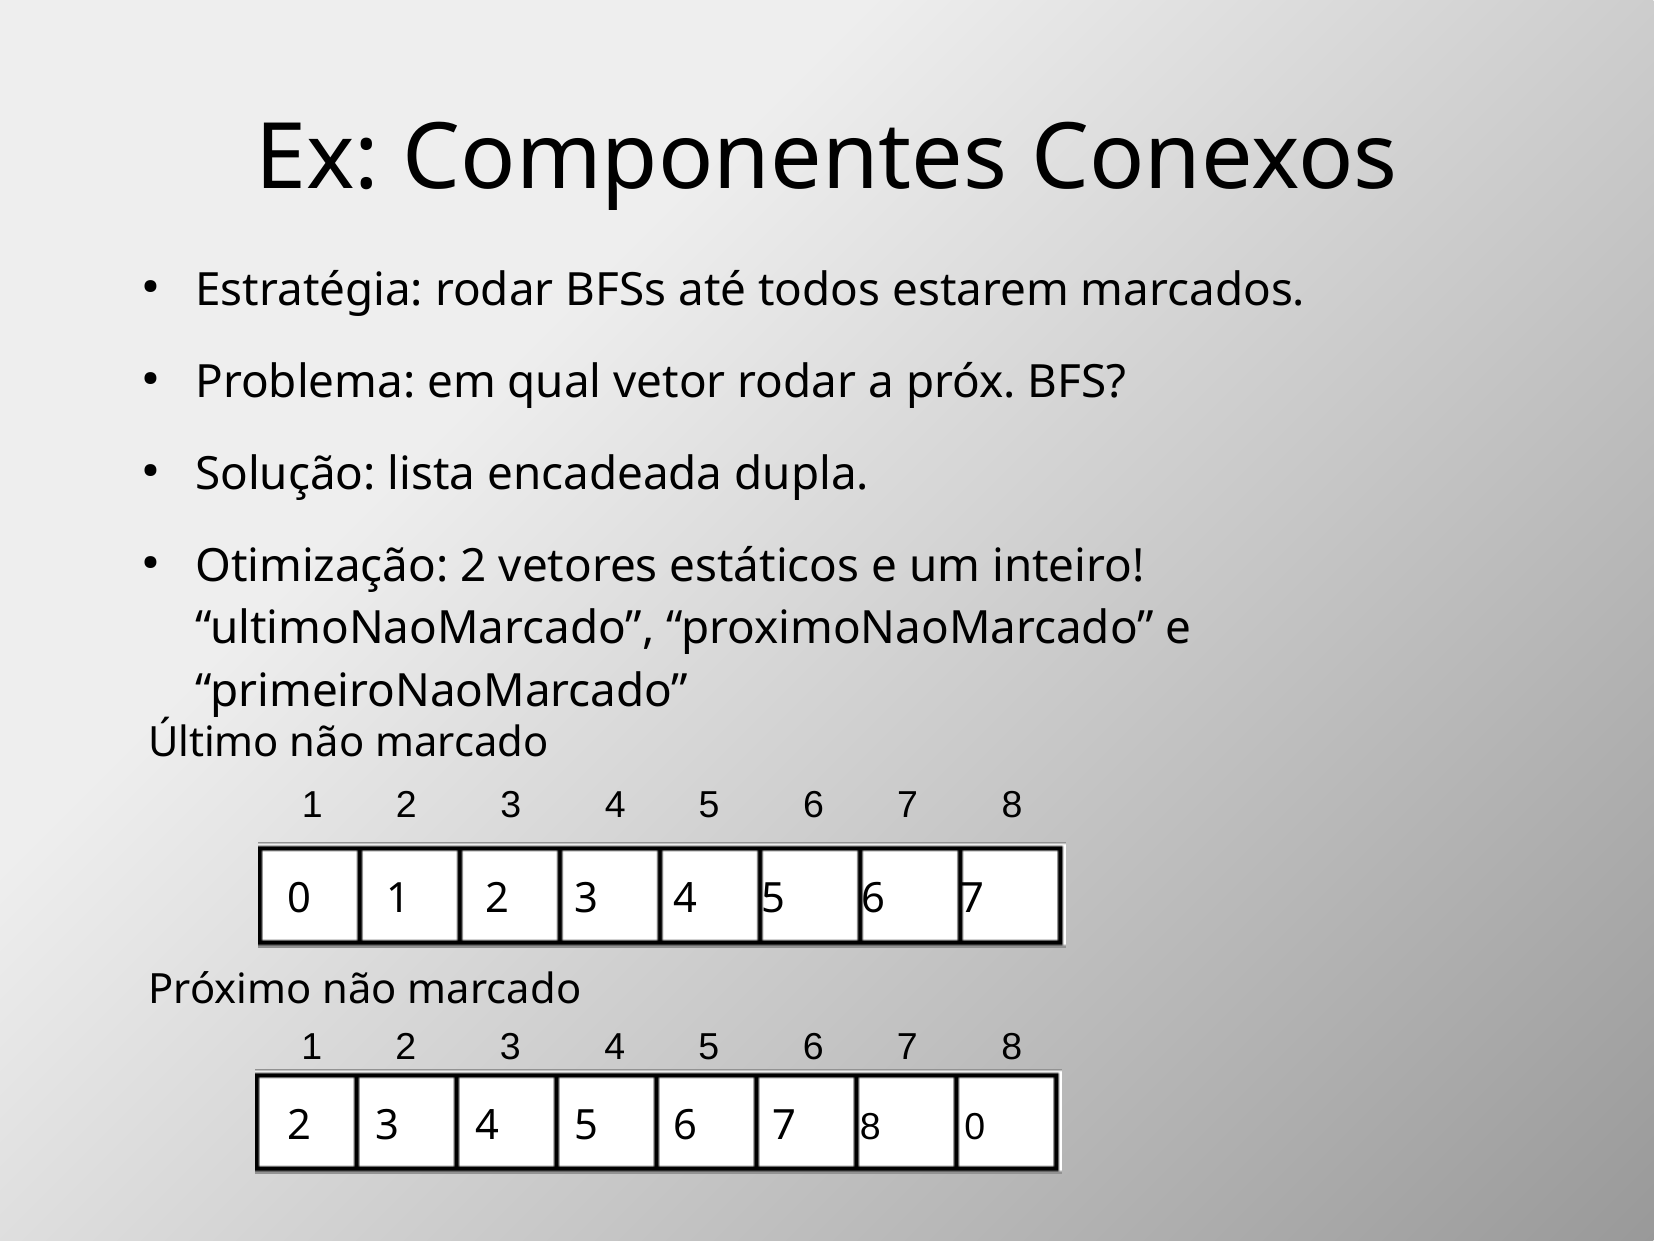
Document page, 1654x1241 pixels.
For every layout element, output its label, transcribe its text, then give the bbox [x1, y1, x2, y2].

text_box 2 3 4 5 6 7 8 0 [165, 1087, 1186, 1160]
title Ex: Componentes Conexos [82, 49, 1571, 257]
text_box 1 2 3 4 5 6 7 8 [255, 1018, 1036, 1075]
list Estratégia: rodar BFSs até todos estarem marcados. Problema: em qual vetor rodar a próx. BFS? Solução: lista encadeada dupla. Otimização: 2 vetores estáticos e um inteiro! “ultimoNaoMarcado”, “proximoNaoMarcado” e “primeiroNaoMarcado” [124, 256, 1613, 653]
picture [255, 1069, 1062, 1087]
text_box 0 1 2 3 4 5 6 7 [165, 860, 1186, 933]
picture [258, 933, 1066, 948]
text_box Próximo não marcado [133, 951, 572, 1024]
text_box Último não marcado [133, 704, 541, 777]
text_box [285, 645, 336, 717]
picture [255, 1160, 1062, 1175]
picture [258, 842, 1066, 860]
text_box 1 2 3 4 5 6 7 8 [245, 776, 1036, 834]
